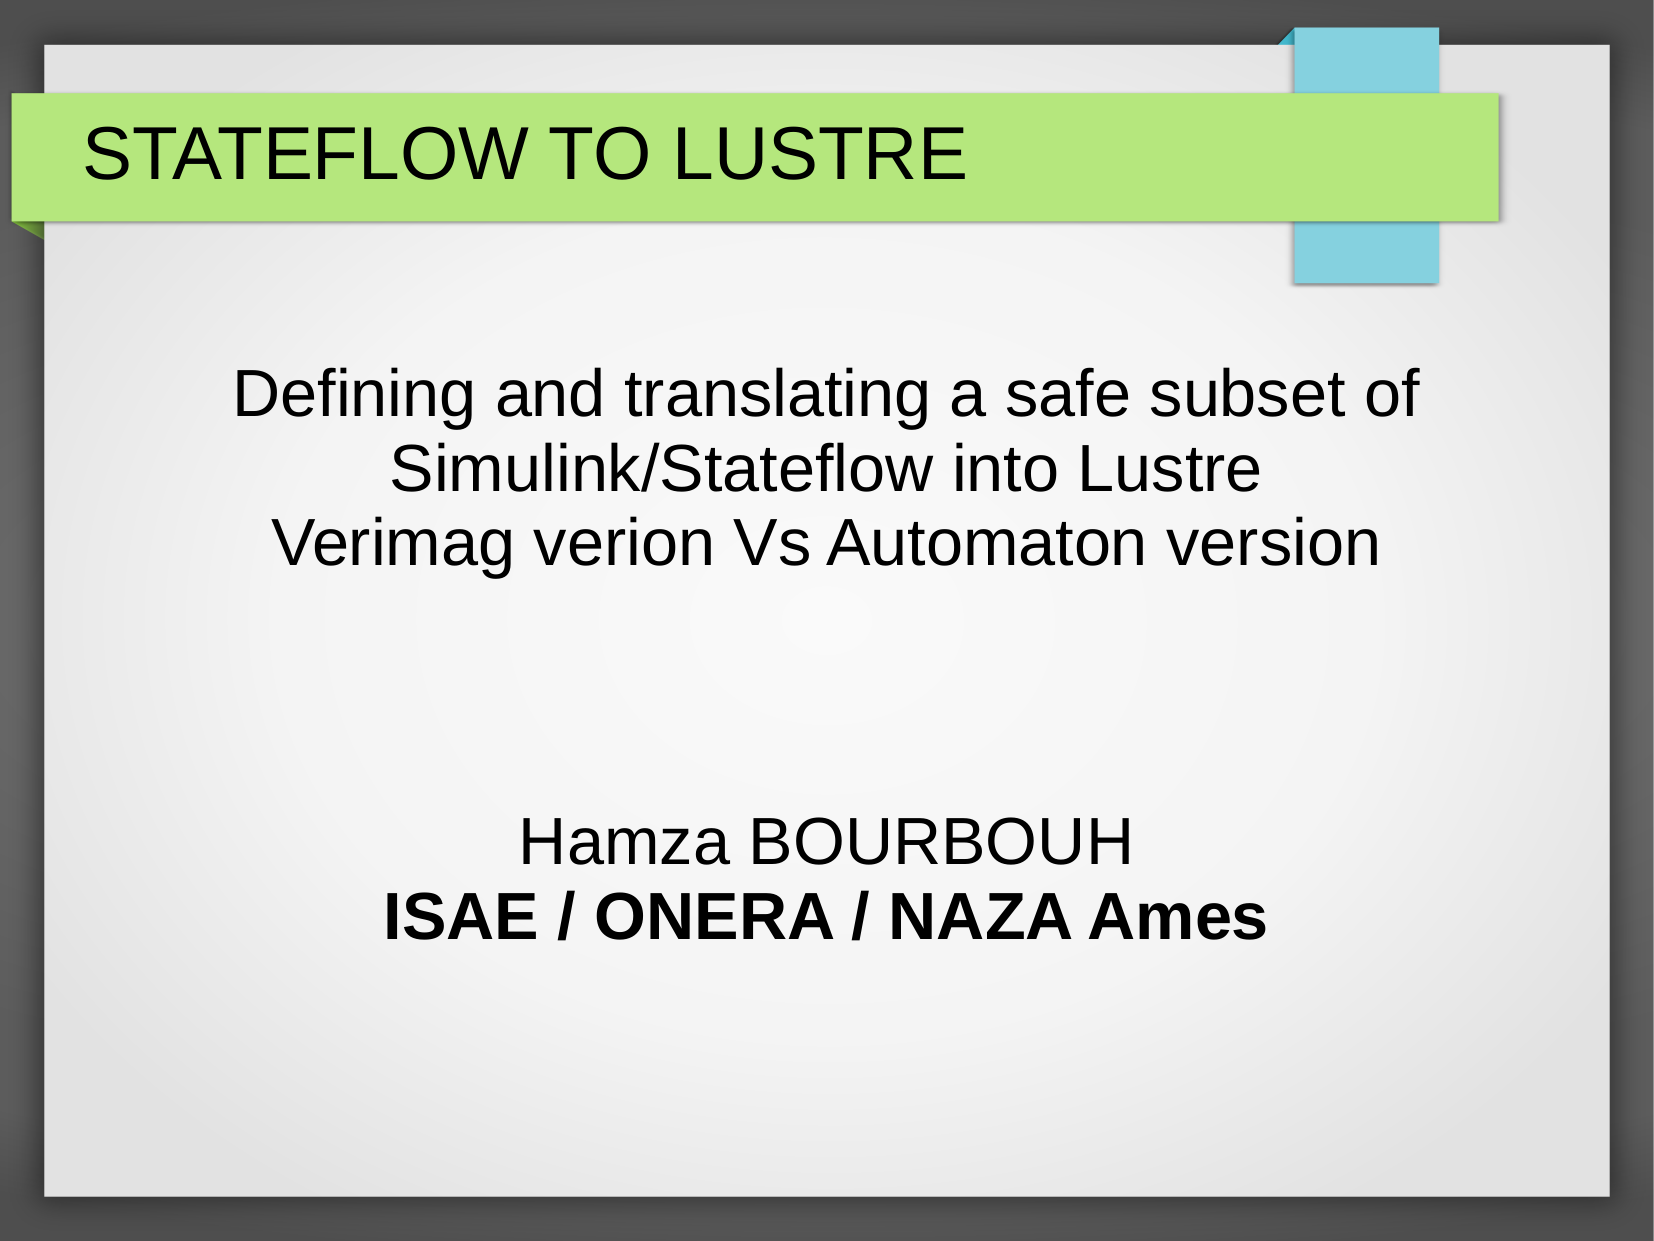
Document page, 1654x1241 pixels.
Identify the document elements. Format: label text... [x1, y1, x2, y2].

picture [0, 0, 1654, 1241]
subtitle Defining and translating a safe subset of Simulink/Stateflow into Lustre Verimag verion Vs Automaton version Hamza BOURBOUH ISAE / ONERA / NAZA Ames [82, 295, 1571, 1015]
title STATEFLOW TO LUSTRE [82, 94, 1264, 213]
